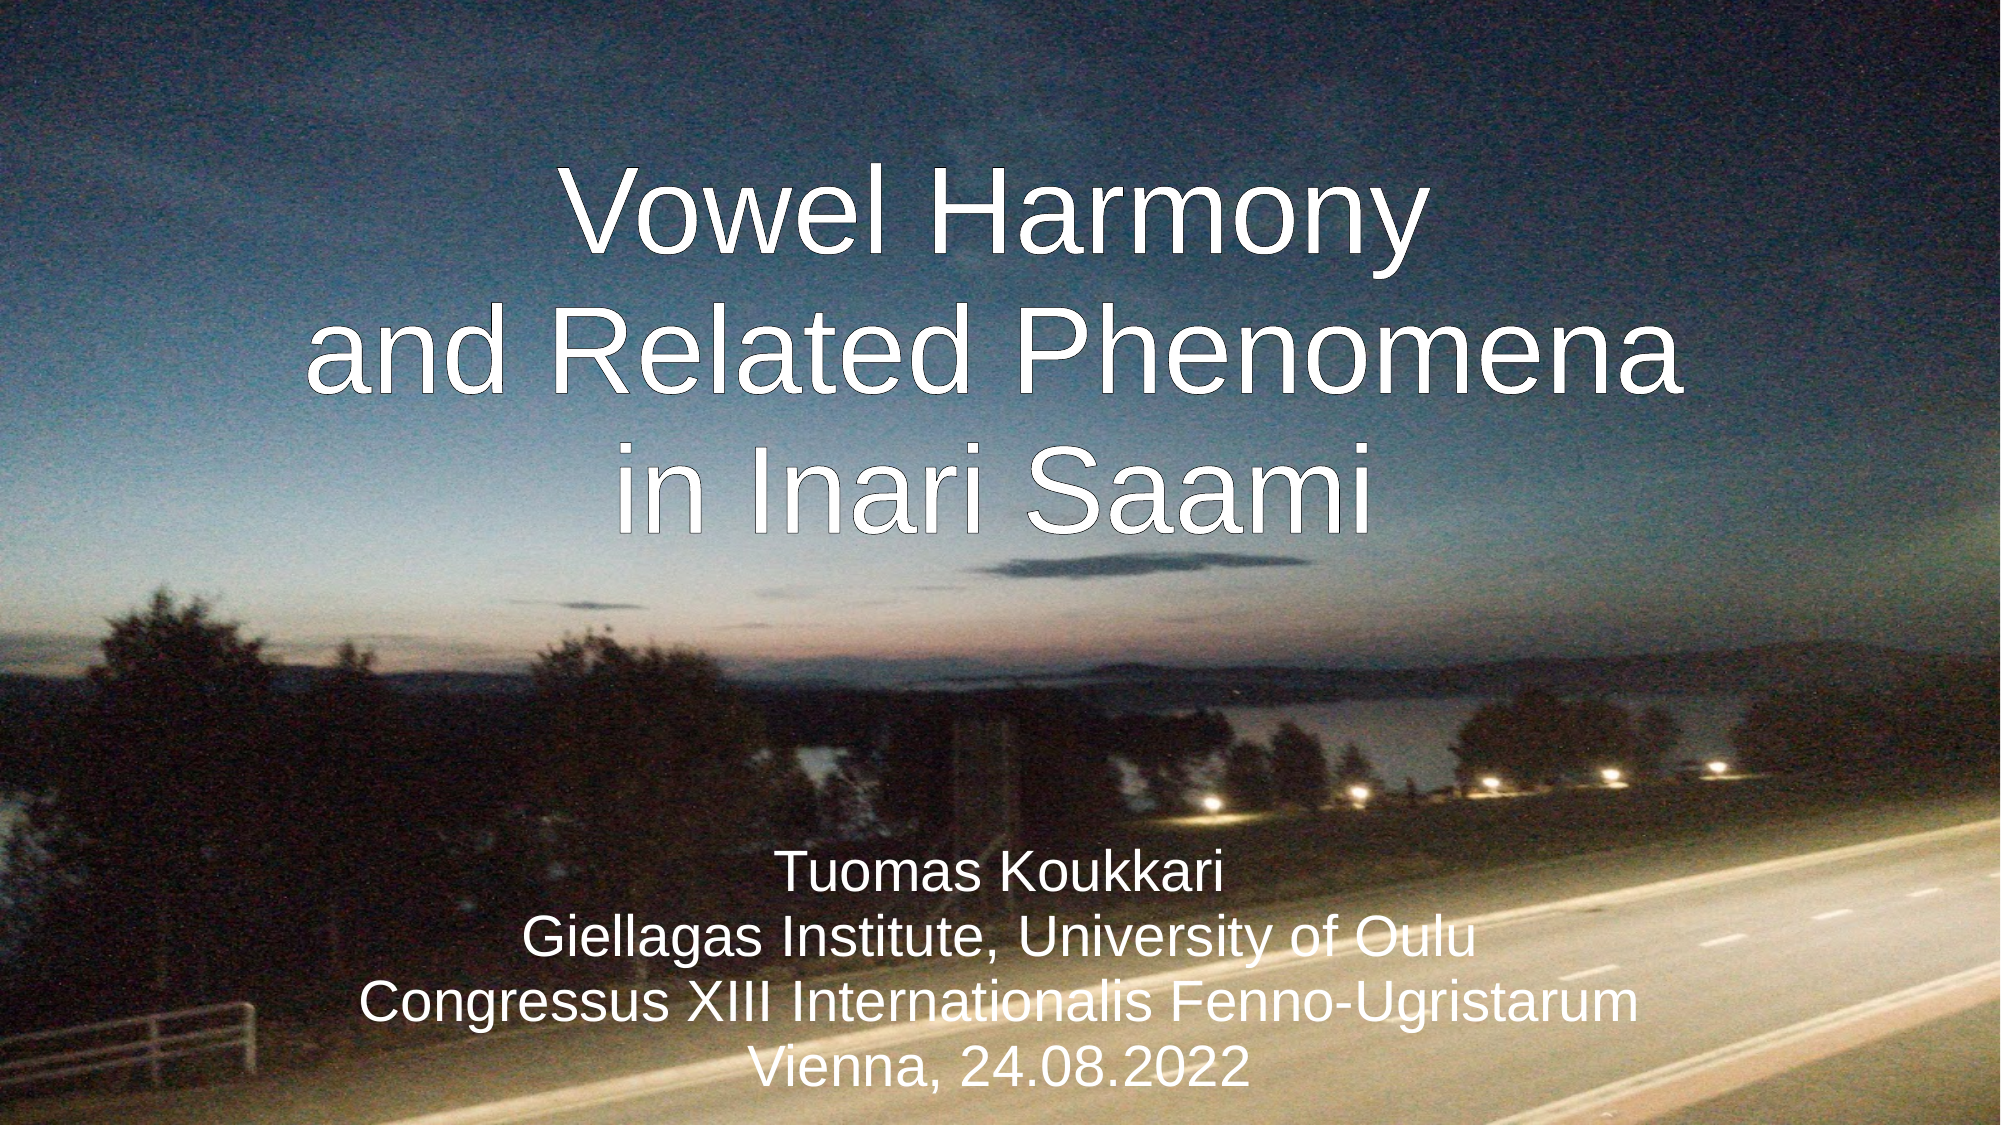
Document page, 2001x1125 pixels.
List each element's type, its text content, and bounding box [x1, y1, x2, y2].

subtitle Tuomas Koukkari Giellagas Institute, University of Oulu Congressus XIII Internationalis Fenno-Ugristarum Vienna, 24.08.2022 [100, 767, 1900, 1125]
title Vowel Harmony and Related Phenomena in Inari Saami [93, 79, 1894, 621]
picture [0, 0, 2001, 1125]
